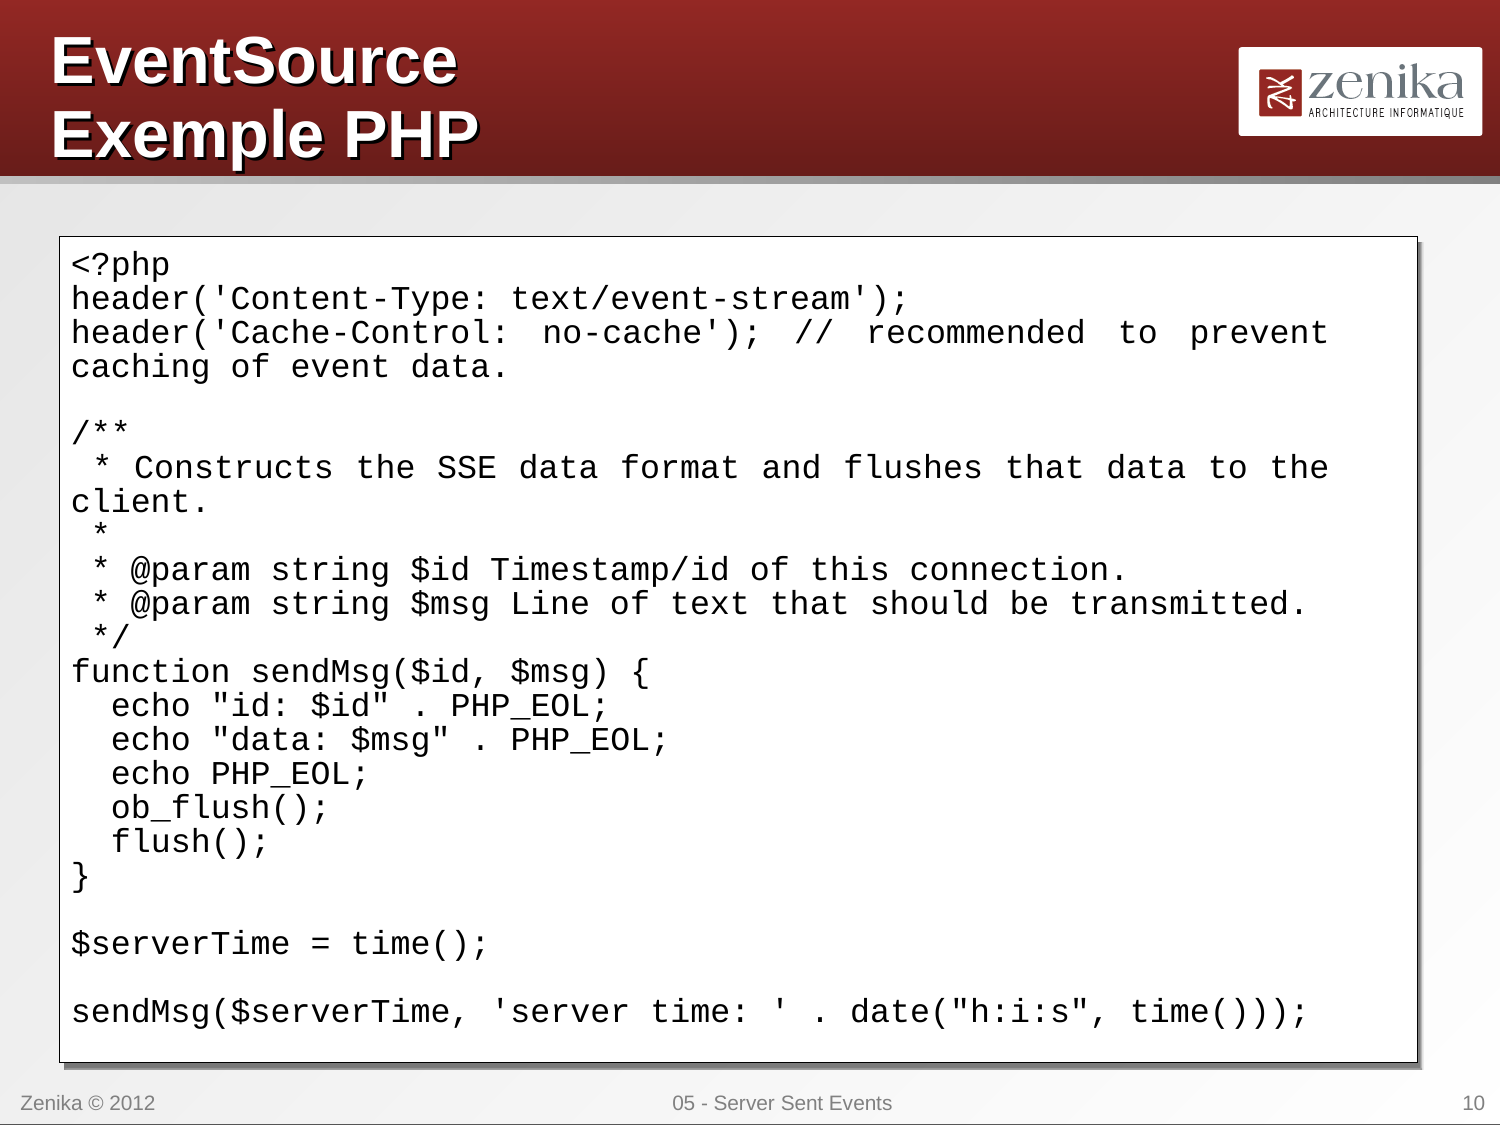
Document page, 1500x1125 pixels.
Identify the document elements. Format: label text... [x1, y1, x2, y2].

text_box <?php header('Content-Type: text/event-stream'); header('Cache-Control: no-cache'); // recommended to prevent caching of event data. /** * Constructs the SSE data format and flushes that data to the client. * * @param string $id Timestamp/id of this connection. * @param string $msg Line of text that should be transmitted. */ function sendMsg($id, $msg) { echo "id: $id" . PHP_EOL; echo "data: $msg" . PHP_EOL; echo PHP_EOL; ob_flush(); flush(); } $serverTime = time(); sendMsg($serverTime, 'server time: ' . date("h:i:s", time())); [59, 236, 1418, 1063]
picture [1257, 58, 1464, 125]
title EventSource Exemple PHP [50, 15, 1206, 180]
